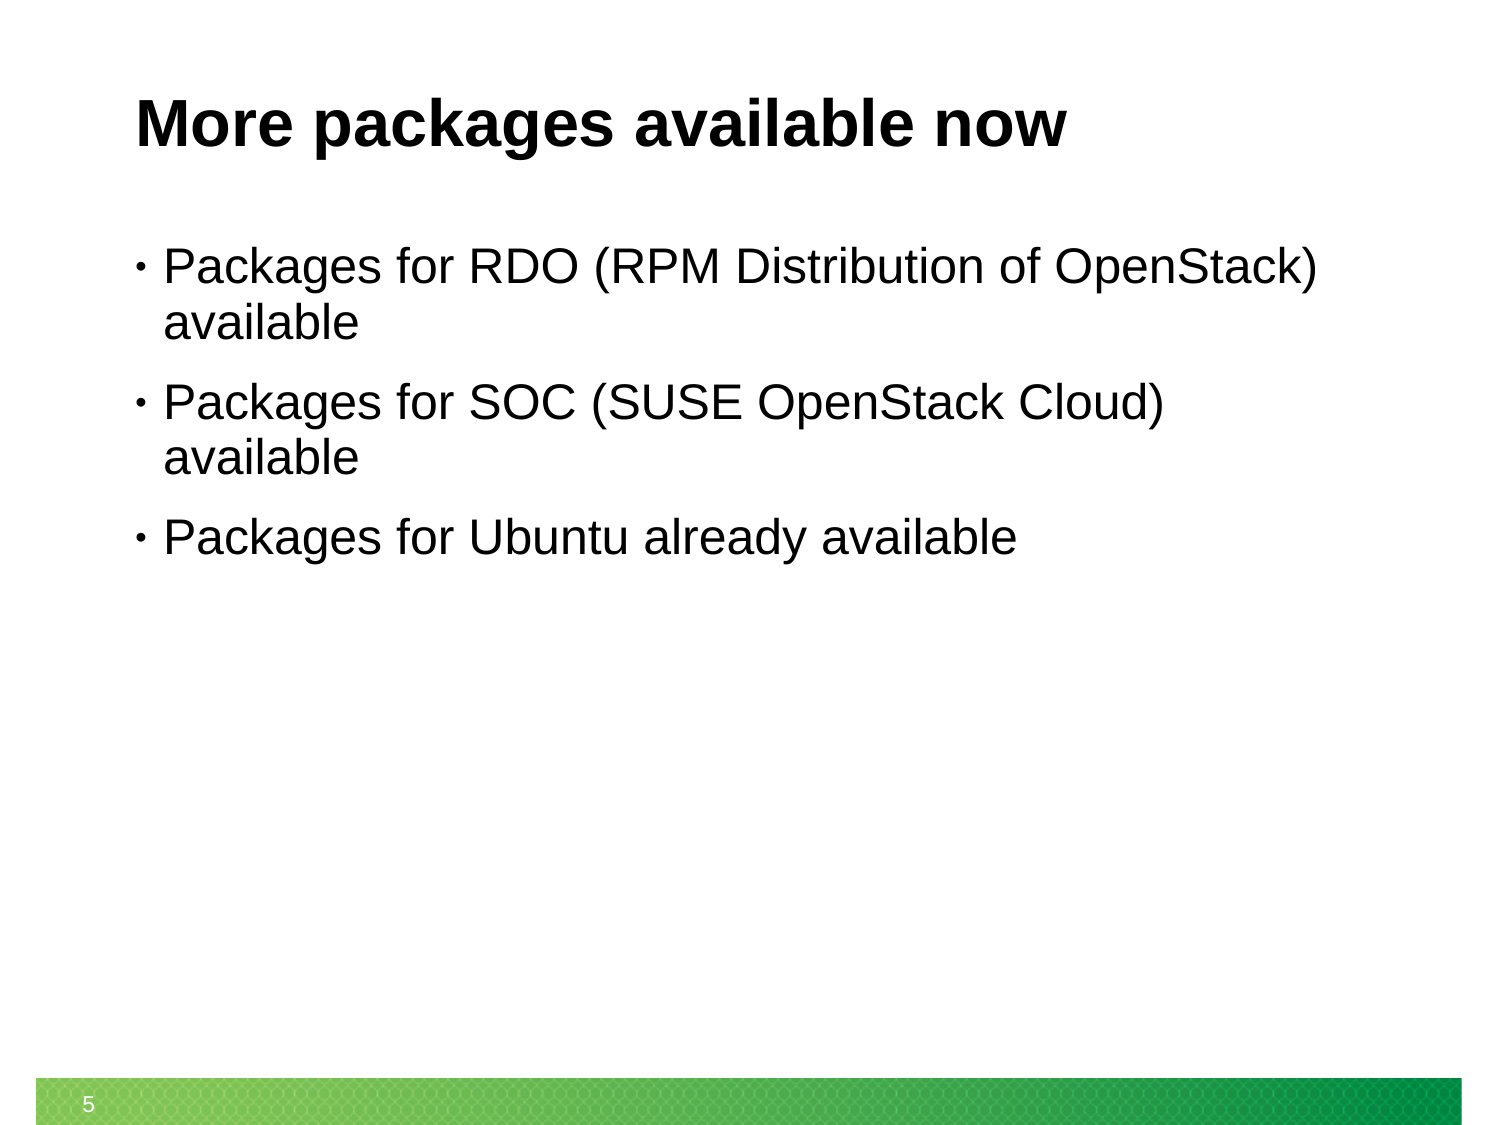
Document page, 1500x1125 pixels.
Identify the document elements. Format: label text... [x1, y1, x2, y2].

list Packages for RDO (RPM Distribution of OpenStack) available Packages for SOC (SUSE OpenStack Cloud) available Packages for Ubuntu already available [135, 238, 1372, 892]
picture [36, 1078, 1462, 1125]
title More packages available now [135, 41, 1372, 204]
